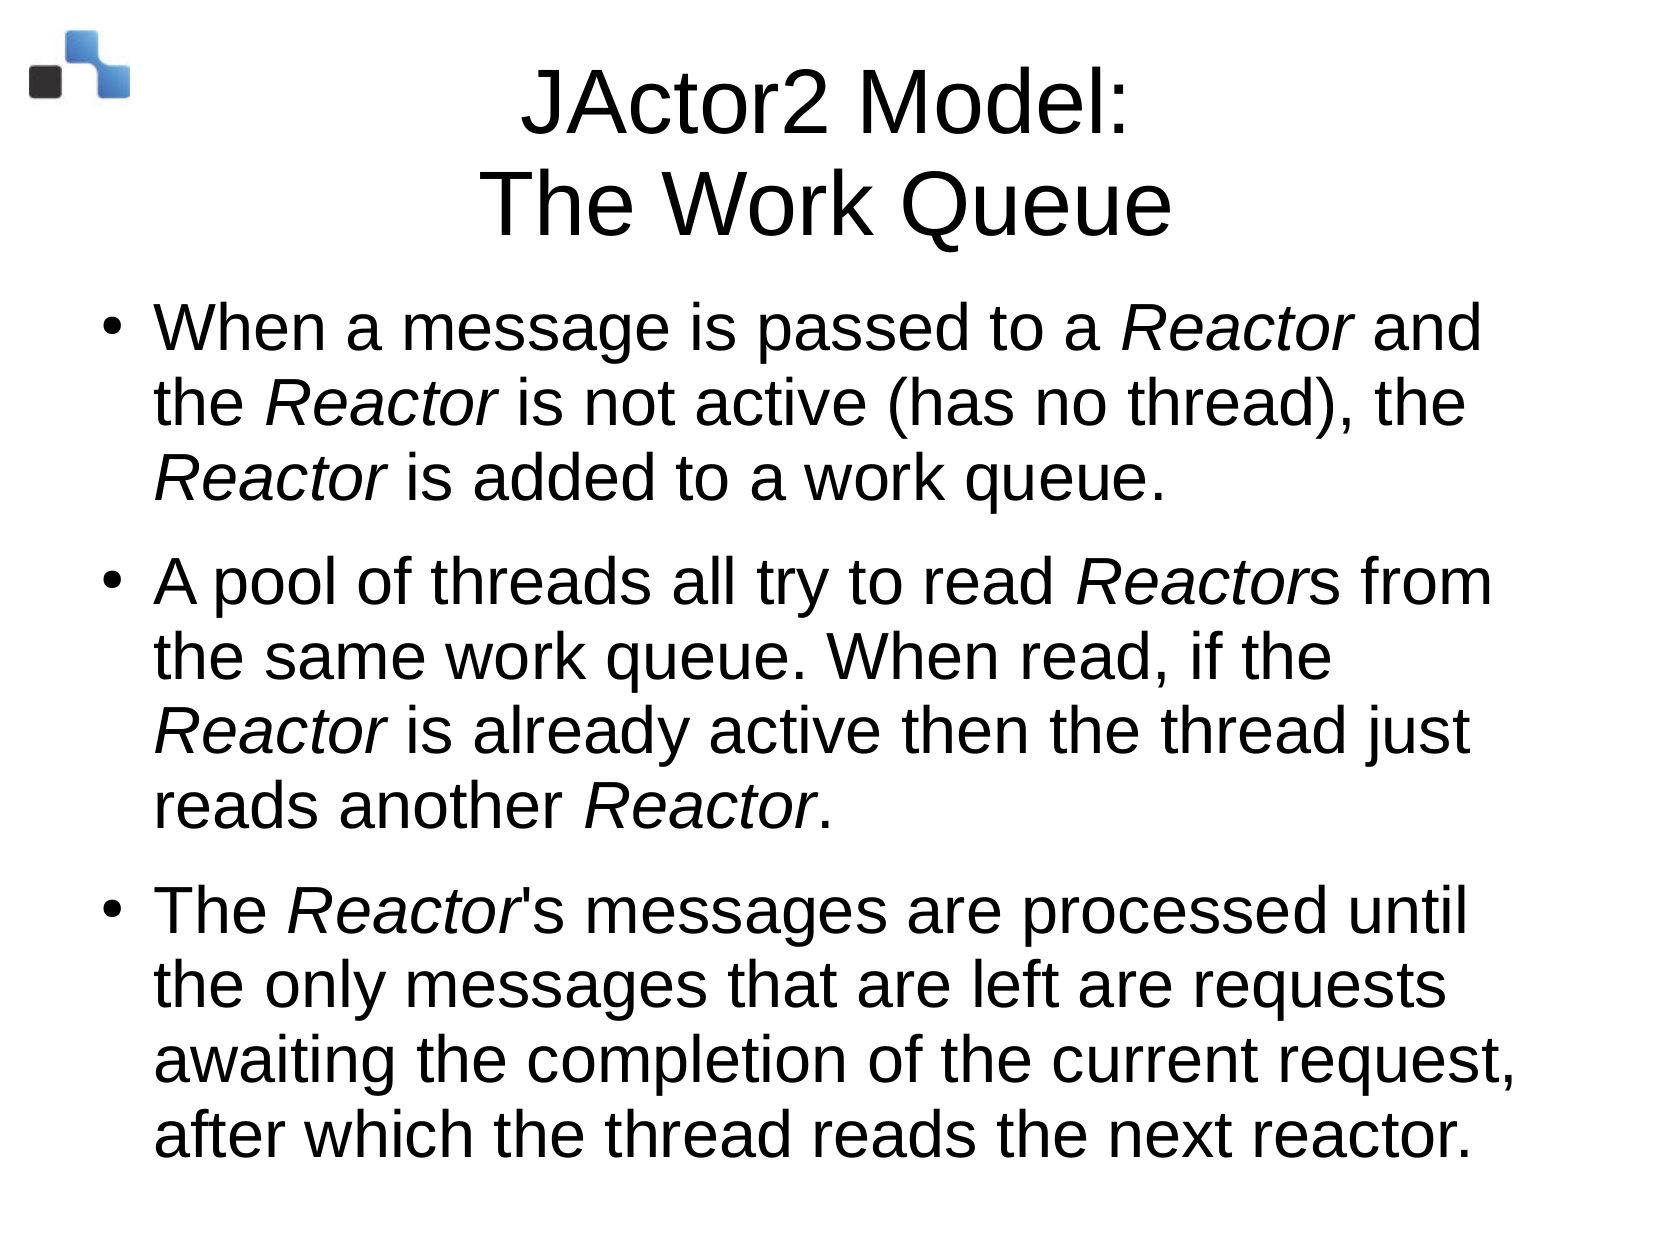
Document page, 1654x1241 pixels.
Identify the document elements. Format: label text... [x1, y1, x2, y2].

picture [29, 18, 130, 119]
list When a message is passed to a Reactor and the Reactor is not active (has no thread), the Reactor is added to a work queue. A pool of threads all try to read Reactors from the same work queue. When read, if the Reactor is already active then the thread just reads another Reactor. The Reactor's messages are processed until the only messages that are left are requests awaiting the completion of the current request, after which the thread reads the next reactor. [82, 290, 1571, 1172]
title JActor2 Model: The Work Queue [82, 49, 1571, 257]
